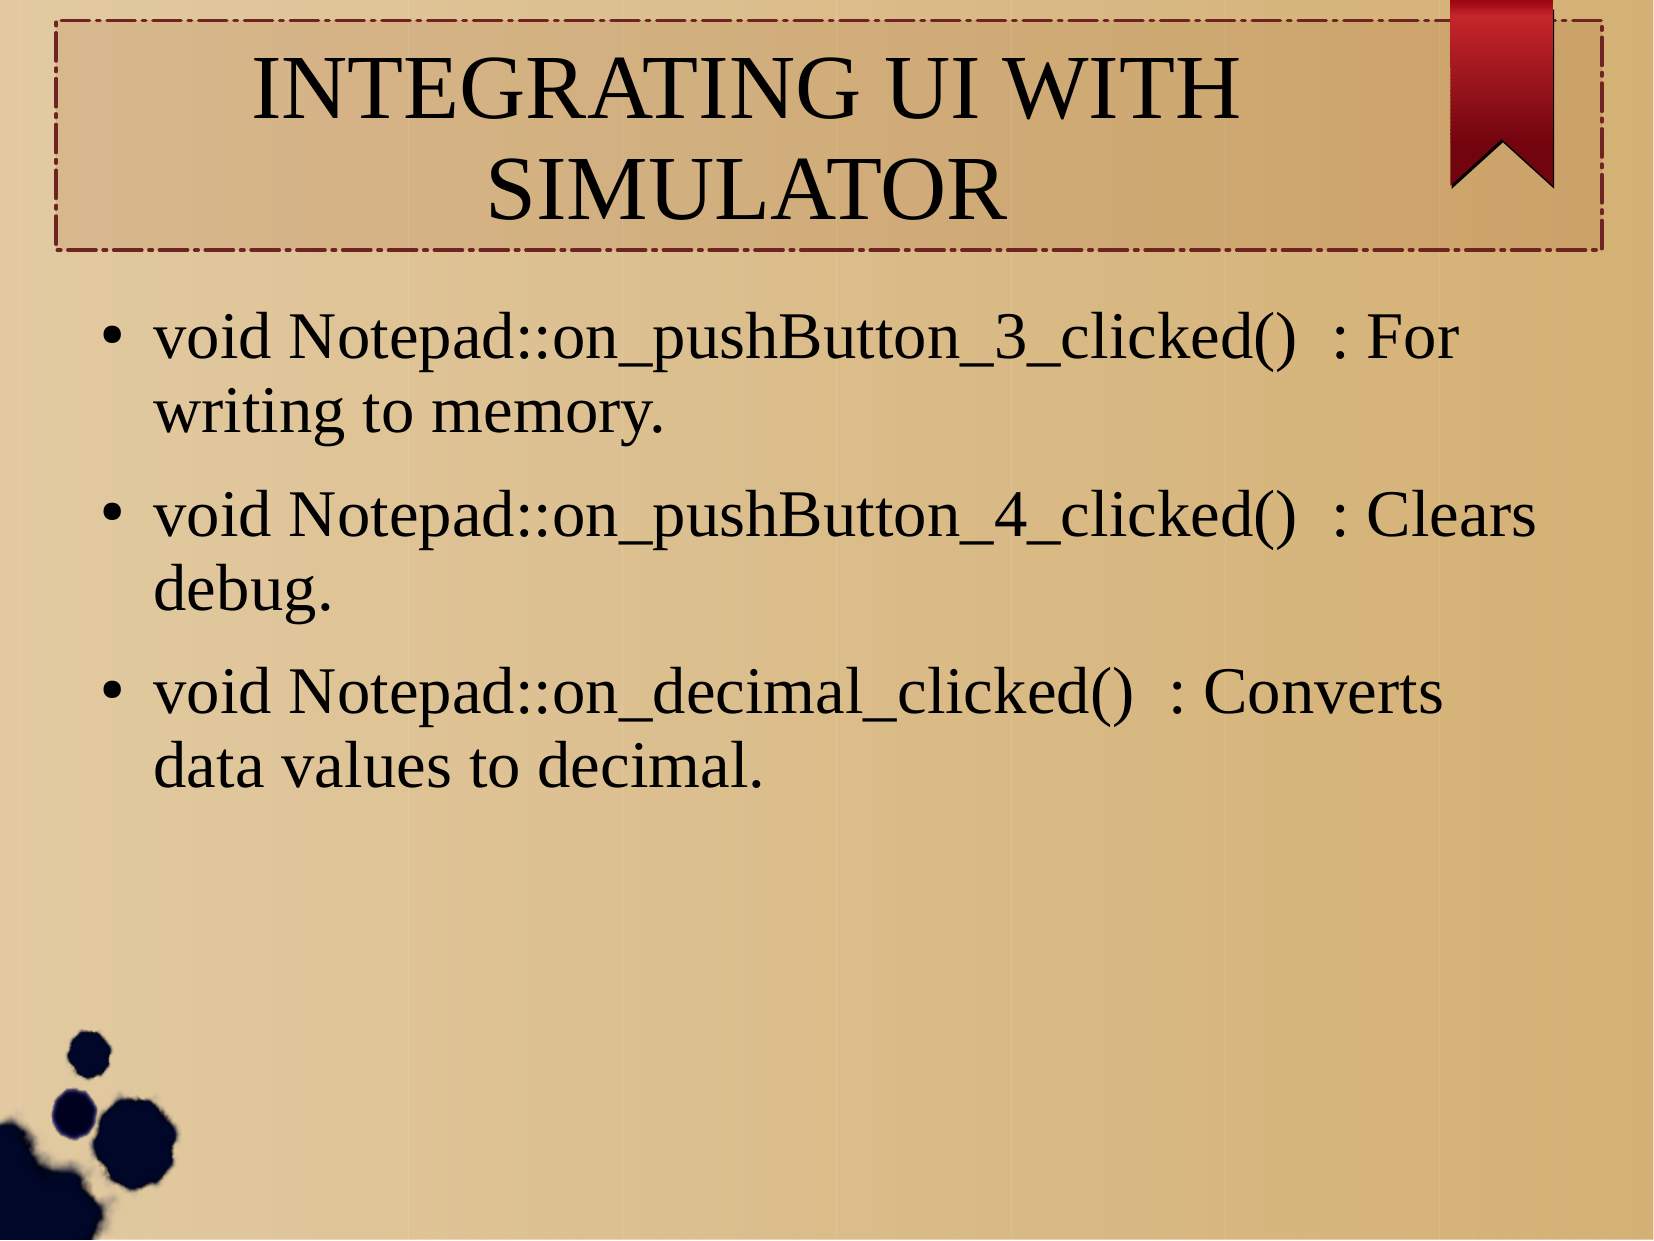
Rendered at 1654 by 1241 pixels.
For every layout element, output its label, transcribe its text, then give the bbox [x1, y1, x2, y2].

title INTEGRATING UI WITH SIMULATOR [82, 35, 1412, 240]
list void Notepad::on_pushButton_3_clicked() : For writing to memory. void Notepad::on_pushButton_4_clicked() : Clears debug. void Notepad::on_decimal_clicked() : Converts data values to decimal. [82, 299, 1571, 1019]
